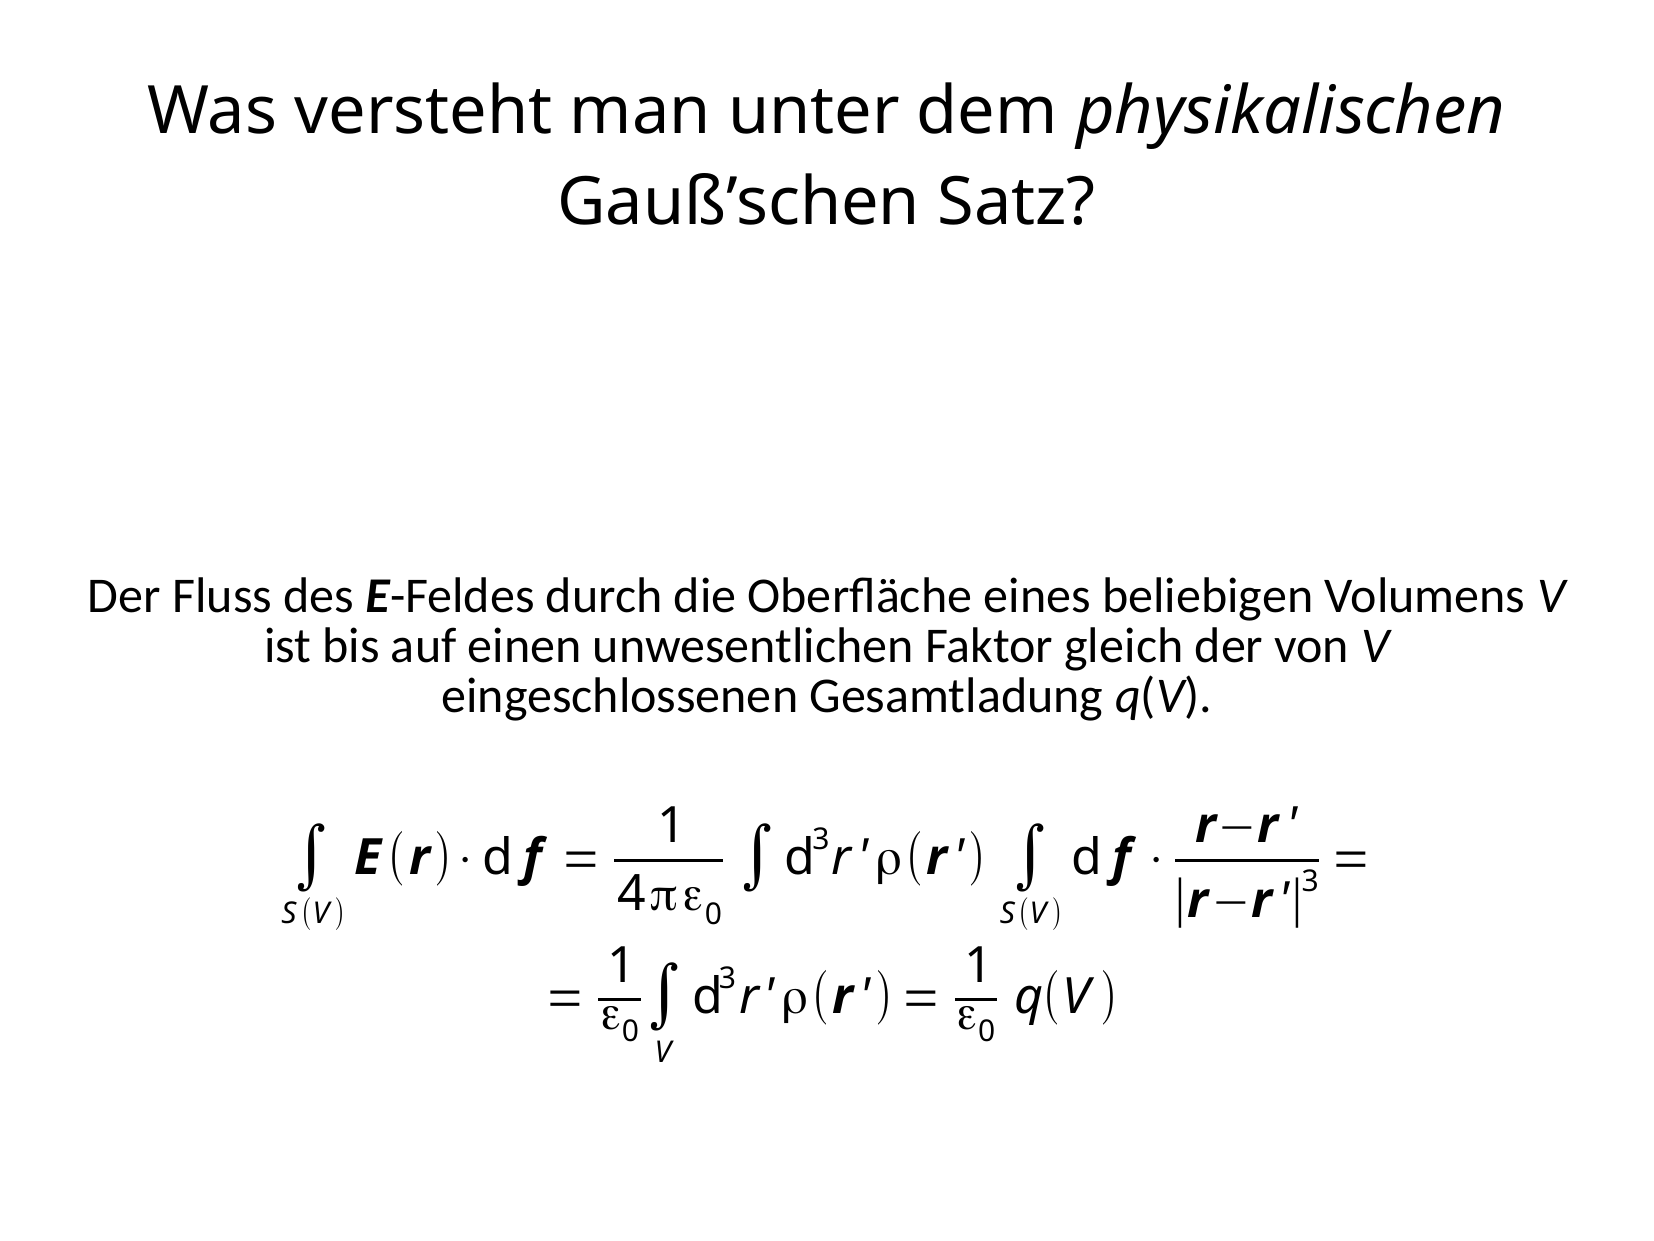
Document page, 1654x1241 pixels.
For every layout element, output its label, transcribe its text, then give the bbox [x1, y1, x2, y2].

subtitle Der Fluss des E-Feldes durch die Oberfläche eines beliebigen Volumens V ist bis auf einen unwesentlichen Faktor gleich der von V eingeschlossenen Gesamtladung q(V). [82, 290, 1571, 1010]
title Was versteht man unter dem physikalischen Gauß’schen Satz? [82, 49, 1571, 257]
chart [275, 795, 1379, 1071]
